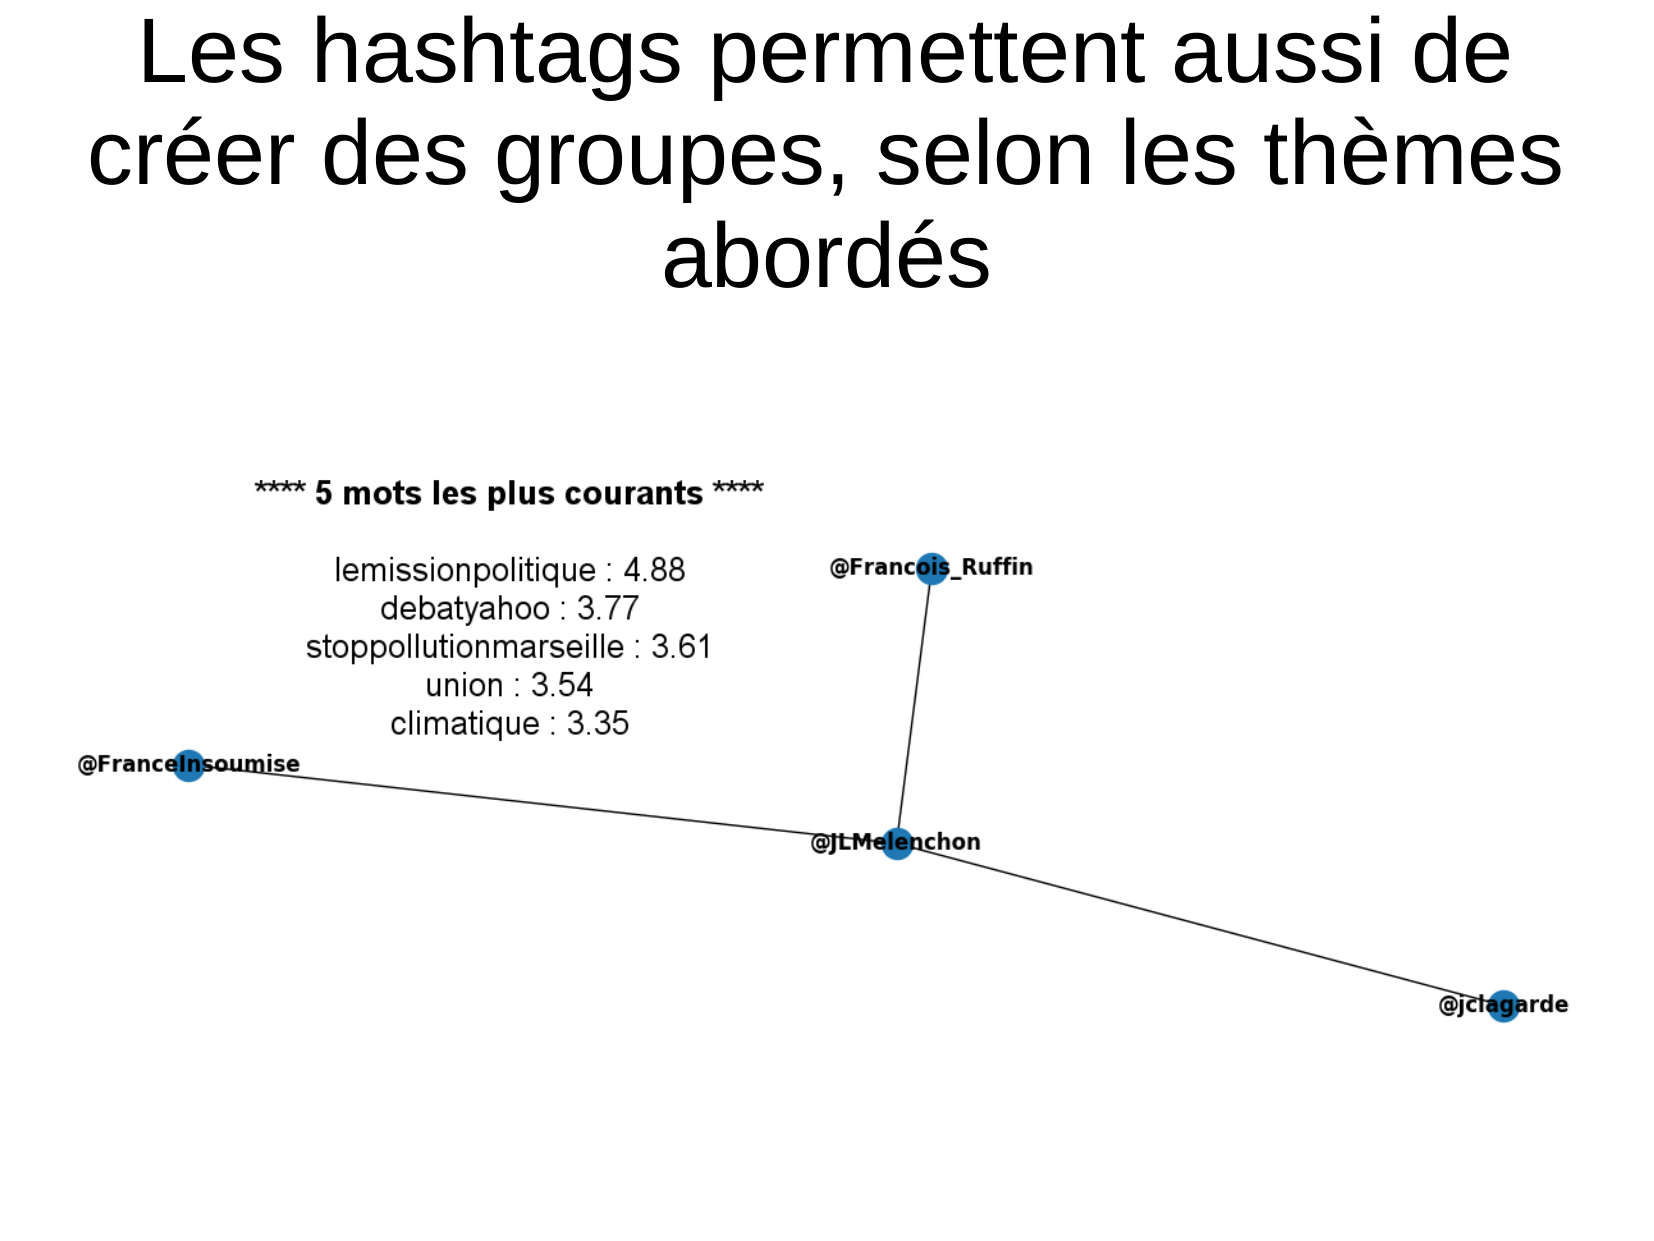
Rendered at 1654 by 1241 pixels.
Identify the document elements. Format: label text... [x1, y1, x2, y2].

title Les hashtags permettent aussi de créer des groupes, selon les thèmes abordés [82, 0, 1571, 307]
picture [37, 425, 1607, 1052]
